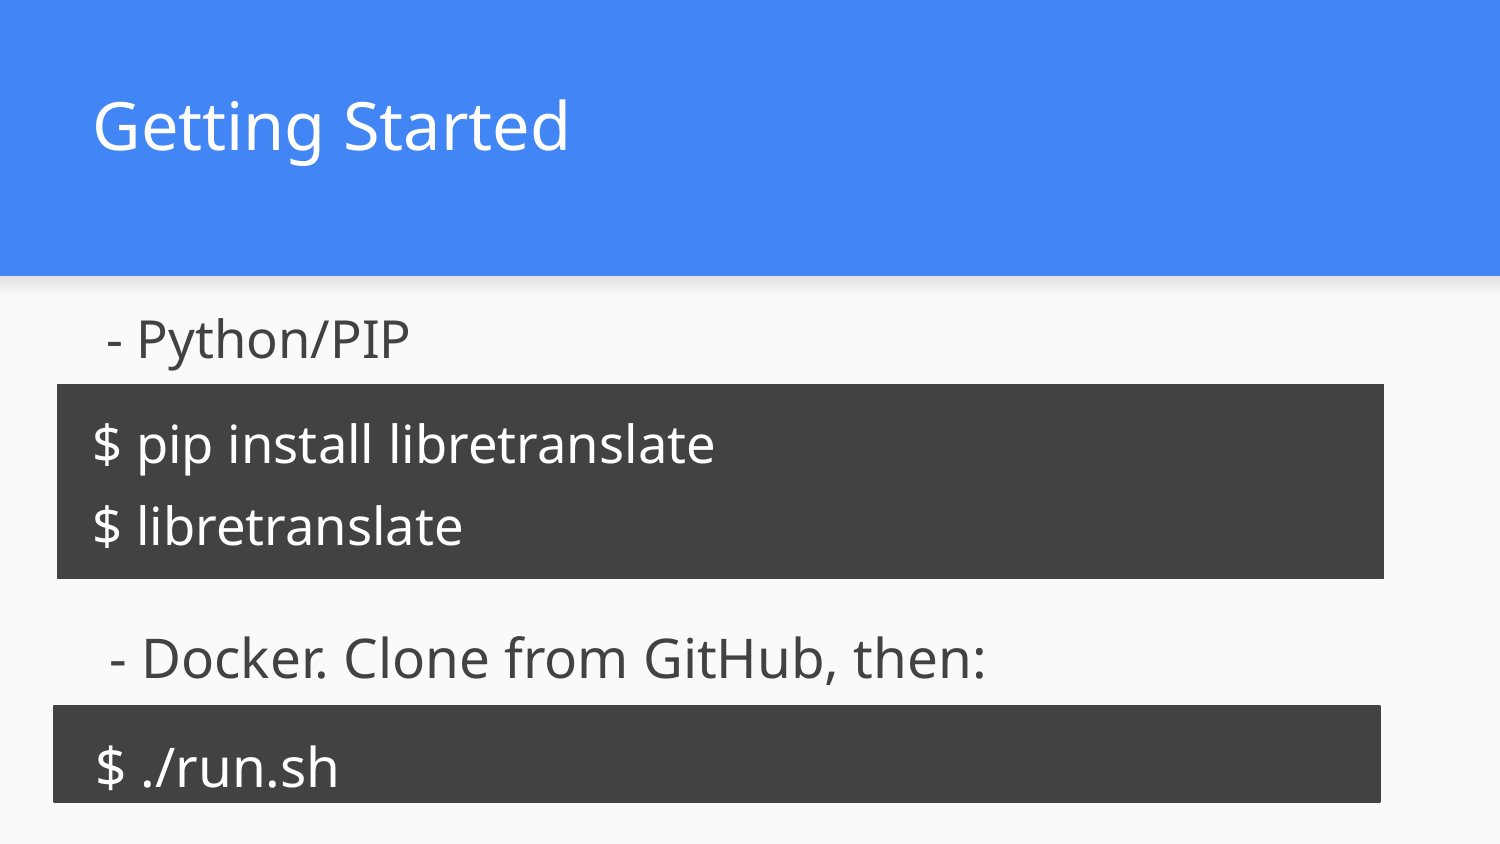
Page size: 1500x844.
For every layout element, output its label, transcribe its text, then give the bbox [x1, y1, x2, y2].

text_box [57, 384, 77, 579]
title Getting Started [77, 58, 1427, 185]
text_box [53, 705, 80, 802]
list - Docker. Clone from GitHub, then: $ ./run.sh [80, 593, 1430, 819]
list - Python/PIP $ pip install libretranslate $ libretranslate [77, 277, 1427, 579]
